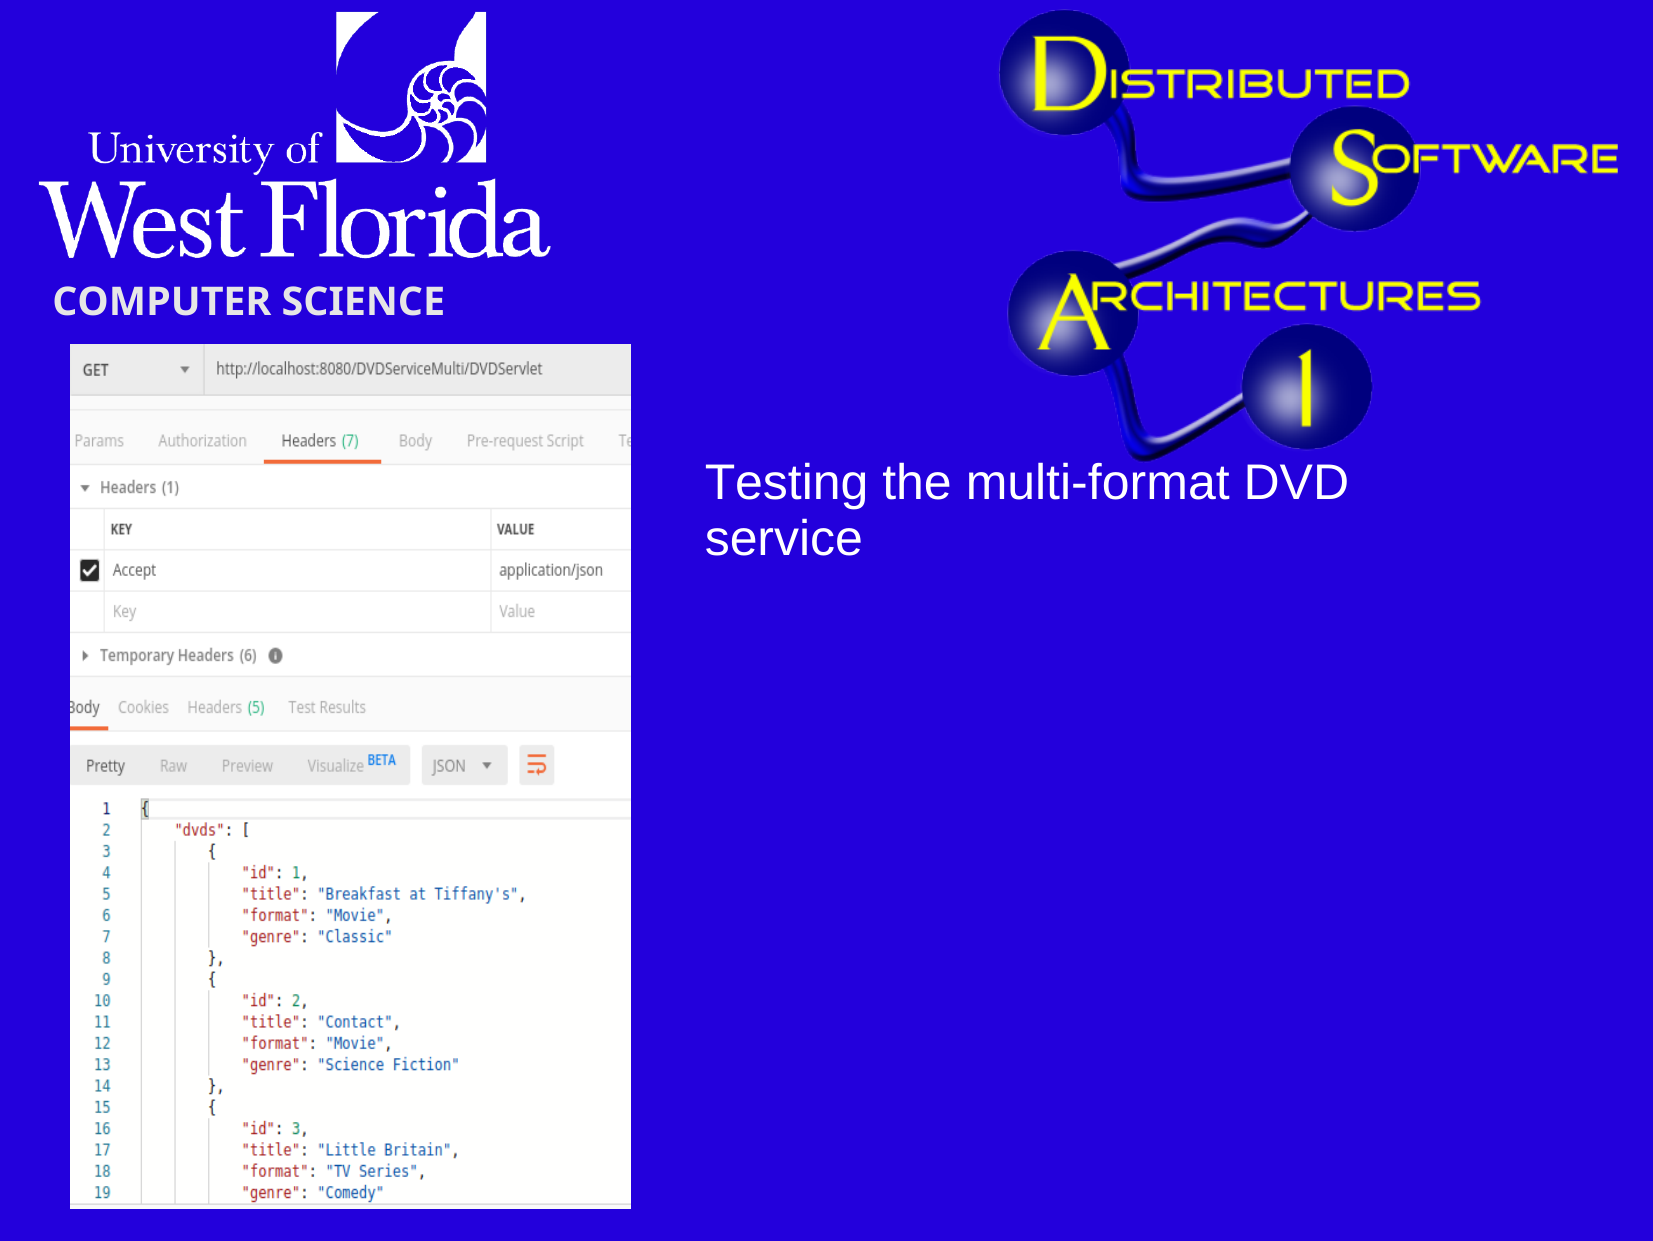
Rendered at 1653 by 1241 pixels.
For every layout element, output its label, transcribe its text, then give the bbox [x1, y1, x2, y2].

text_box Testing the multi-format DVD service [690, 447, 1531, 848]
picture [70, 344, 631, 1209]
text_box COMPUTER SCIENCE [37, 262, 562, 333]
picture [37, 0, 558, 262]
picture [910, 0, 1653, 506]
